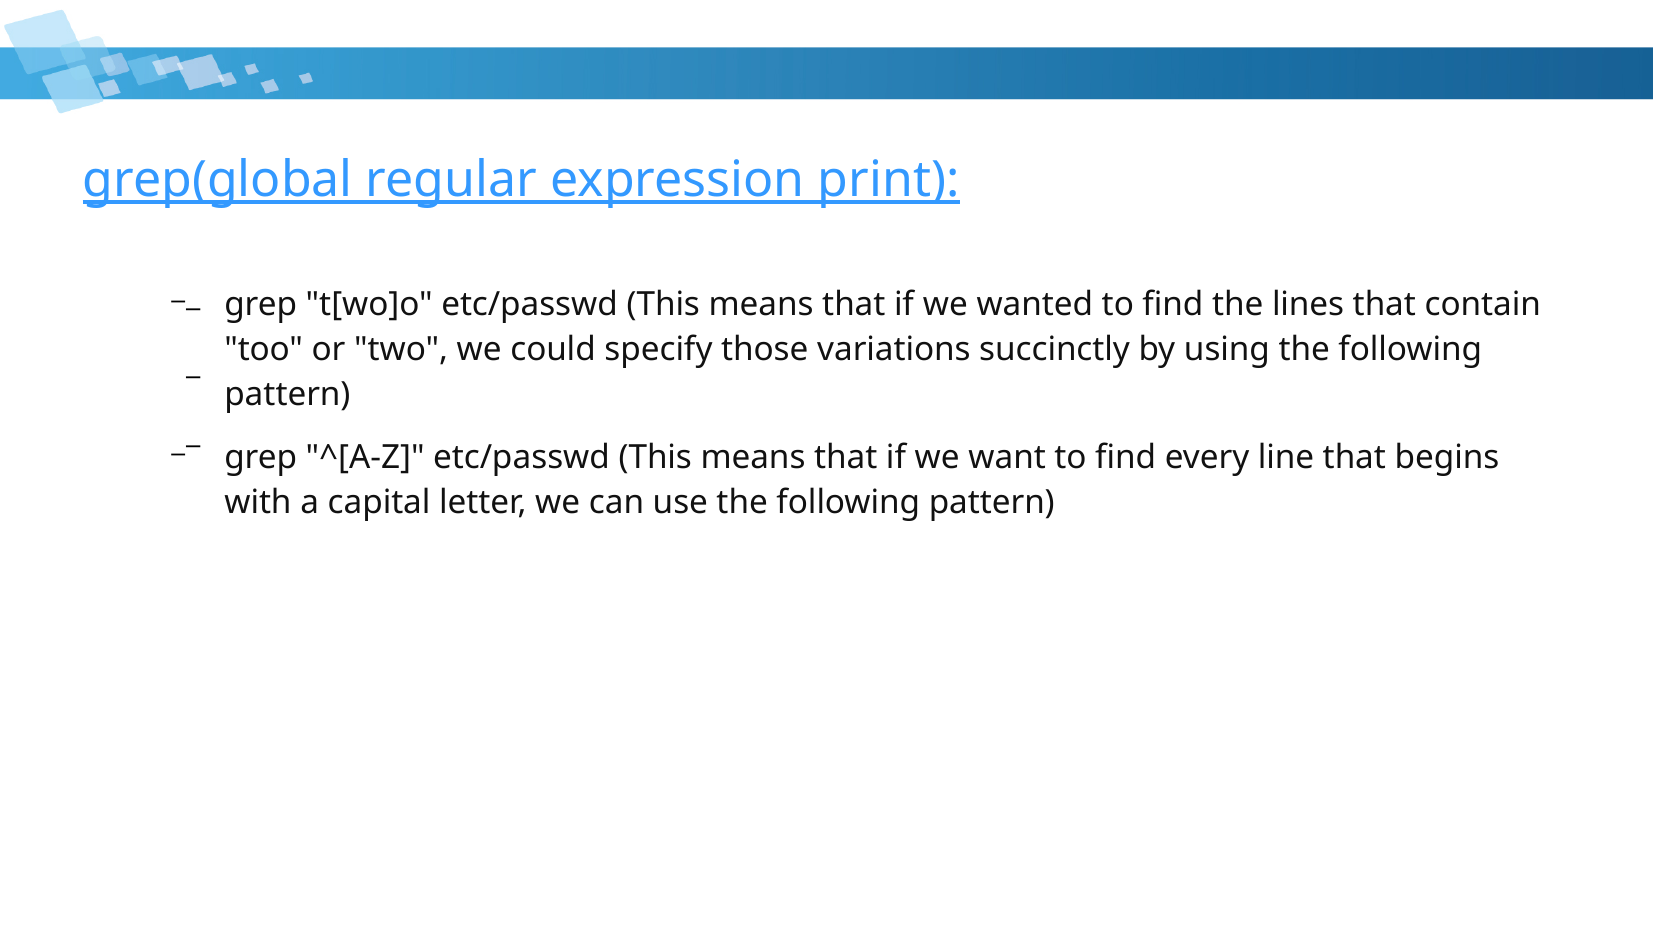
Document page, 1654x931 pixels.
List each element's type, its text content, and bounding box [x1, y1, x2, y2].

picture [0, 0, 1653, 929]
title grep(global regular expression print): [82, 99, 1571, 255]
text_box [82, 279, 1571, 820]
